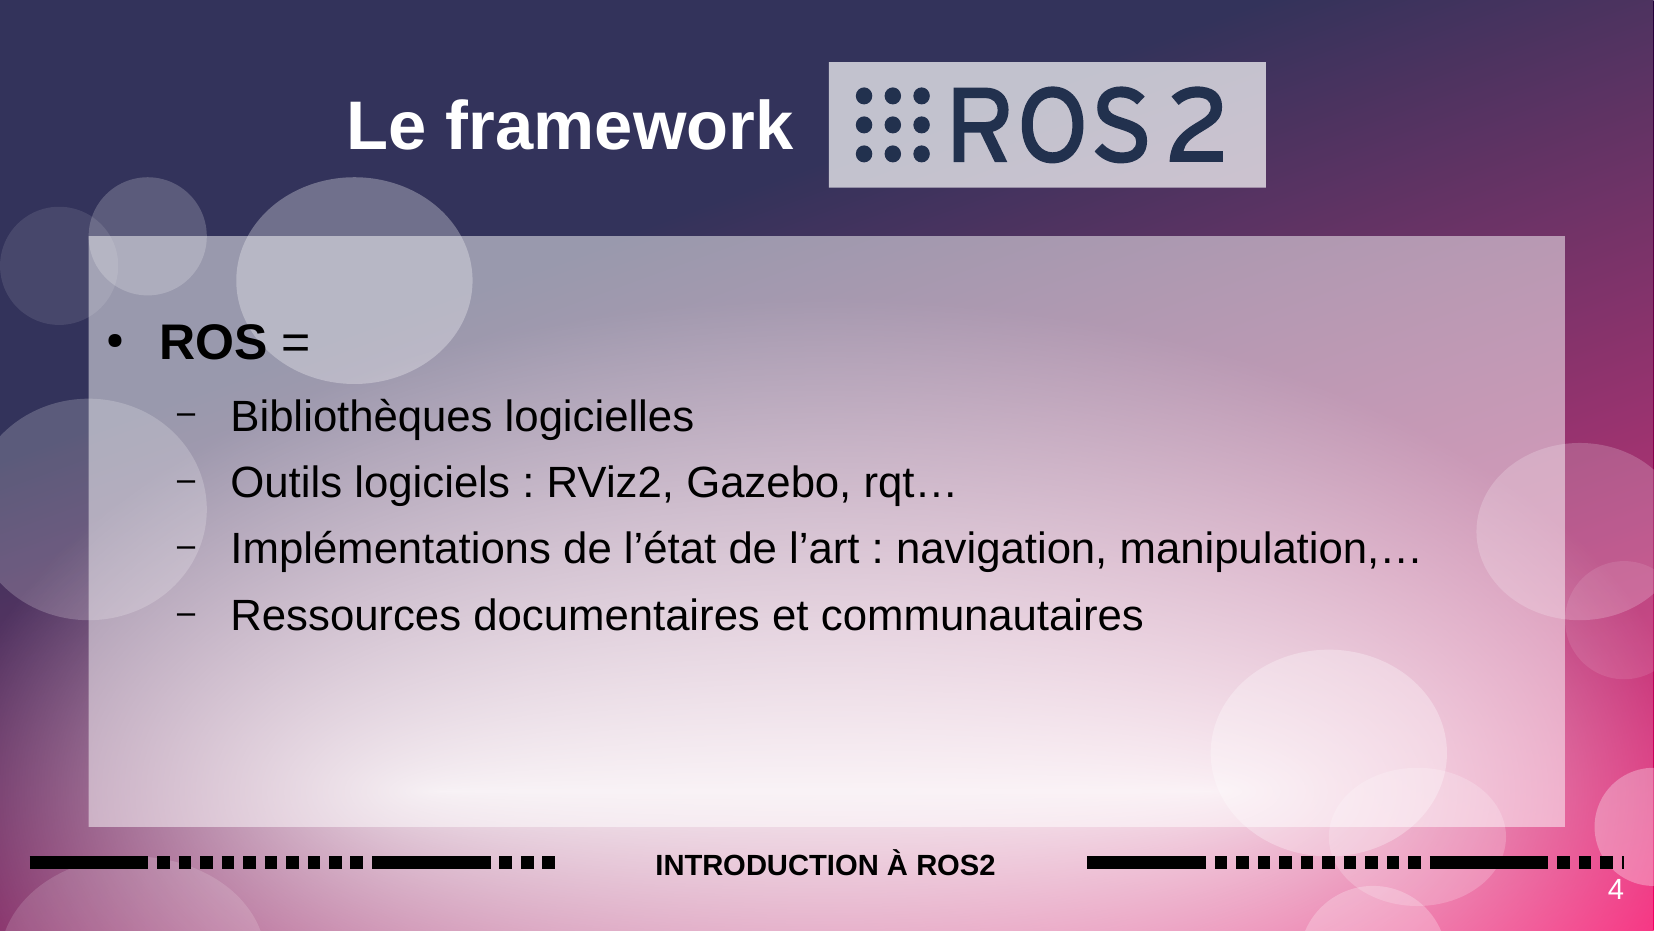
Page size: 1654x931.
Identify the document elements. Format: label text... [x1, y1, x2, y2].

title Le framework [88, 44, 1565, 207]
list ROS = Bibliothèques logicielles Outils logiciels : RViz2, Gazebo, rqt… Implémentations de l’état de l’art : navigation, manipulation,… Ressources documentaires et communautaires [88, 236, 1565, 827]
picture [828, 62, 1266, 188]
